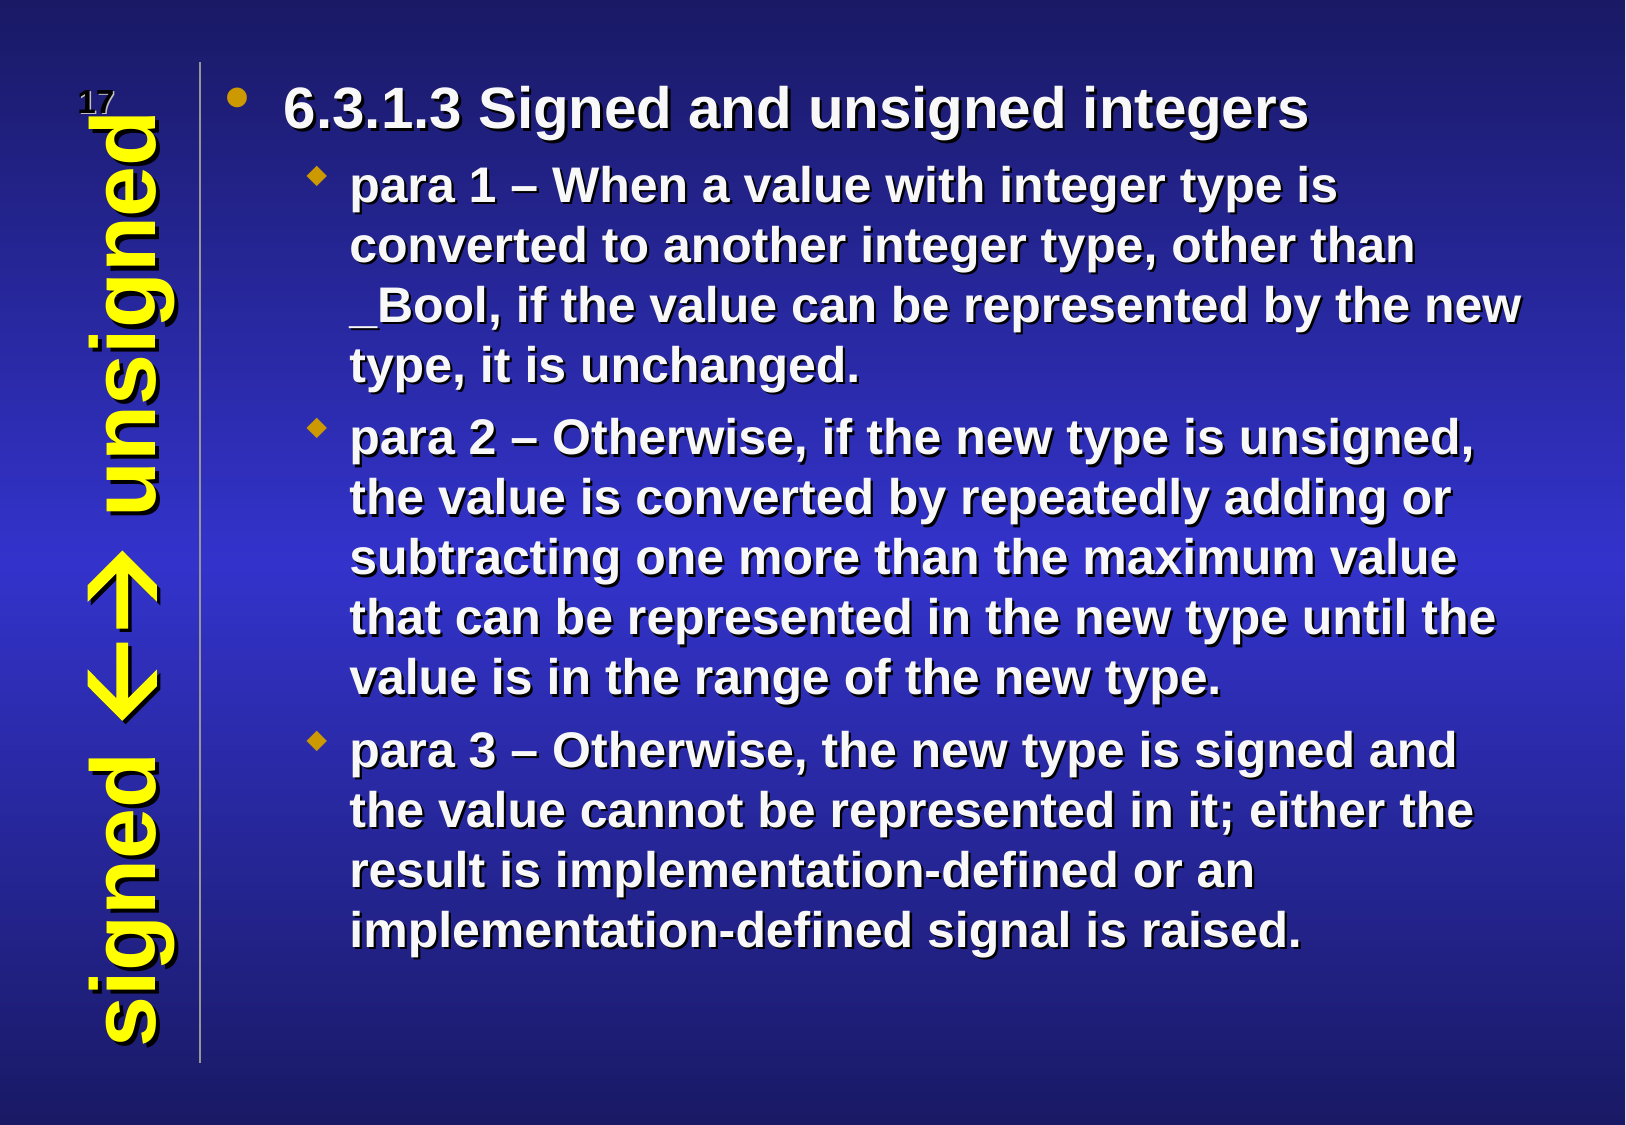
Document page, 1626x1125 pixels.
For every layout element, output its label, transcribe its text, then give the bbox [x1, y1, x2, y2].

title signed  unsigned [50, 66, 188, 1063]
list 6.3.1.3 Signed and unsigned integers para 1 – When a value with integer type is converted to another integer type, other than _Bool, if the value can be represented by the new type, it is unchanged. para 2 – Otherwise, if the new type is unsigned, the value is converted by repeatedly adding or subtracting one more than the maximum value that can be represented in the new type until the value is in the range of the new type. para 3 – Otherwise, the new type is signed and the value cannot be represented in it; either the result is implementation-defined or an implementation-defined signal is raised. [212, 62, 1550, 1063]
